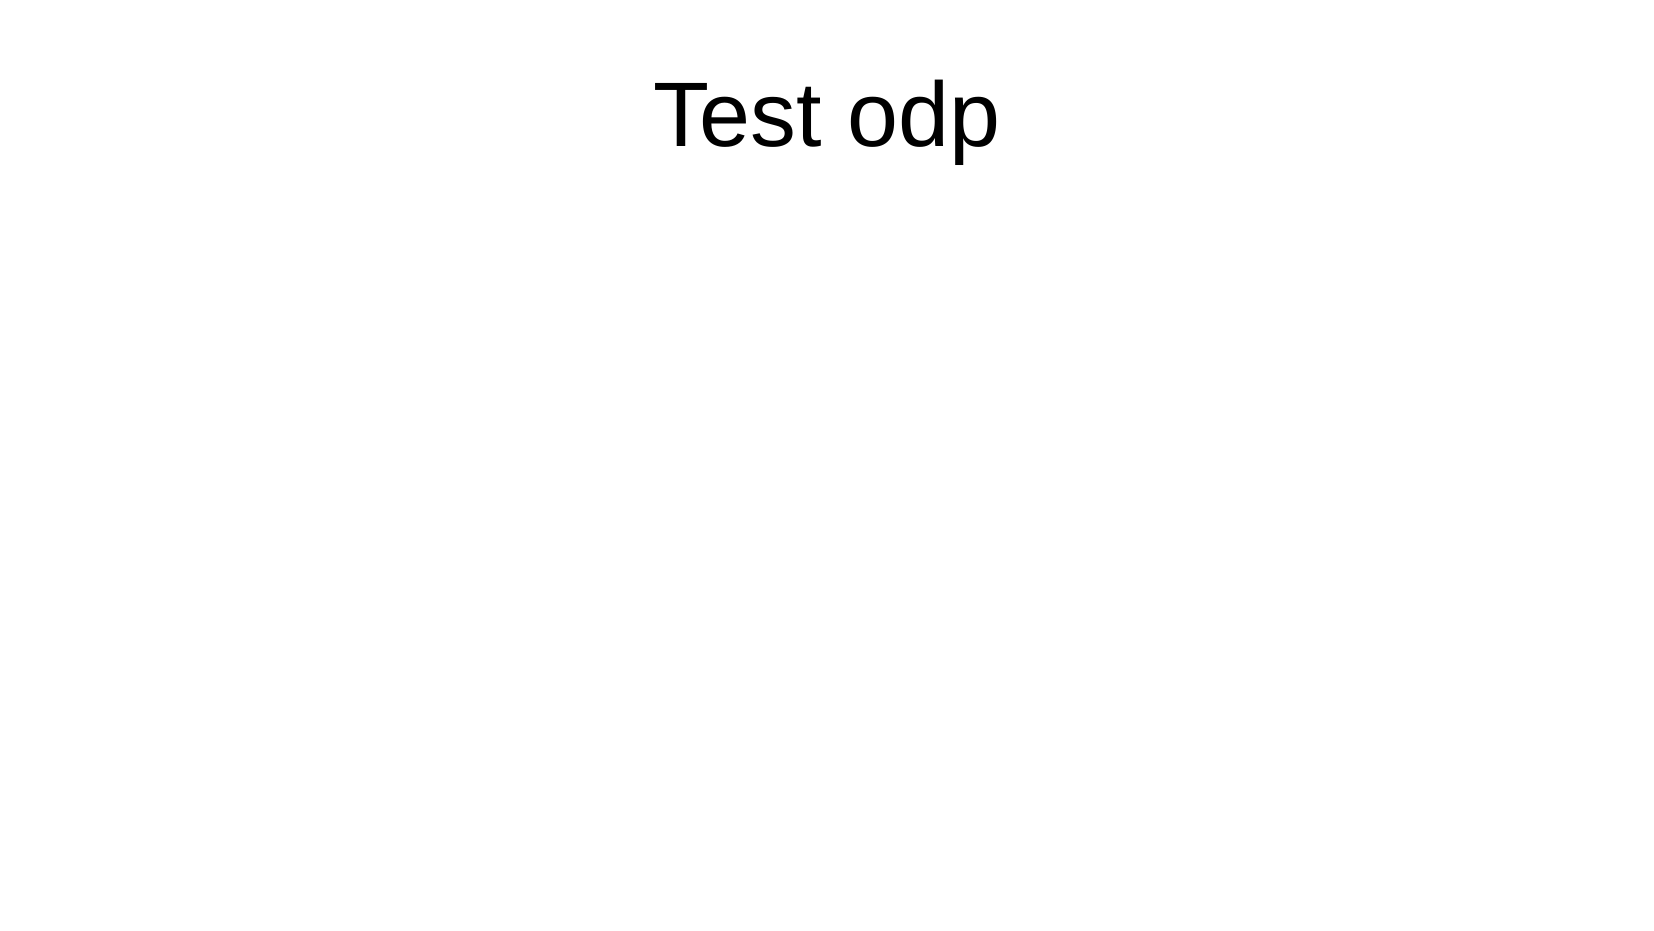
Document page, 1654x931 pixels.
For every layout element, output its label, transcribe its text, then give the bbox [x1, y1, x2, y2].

title Test odp [82, 37, 1571, 193]
